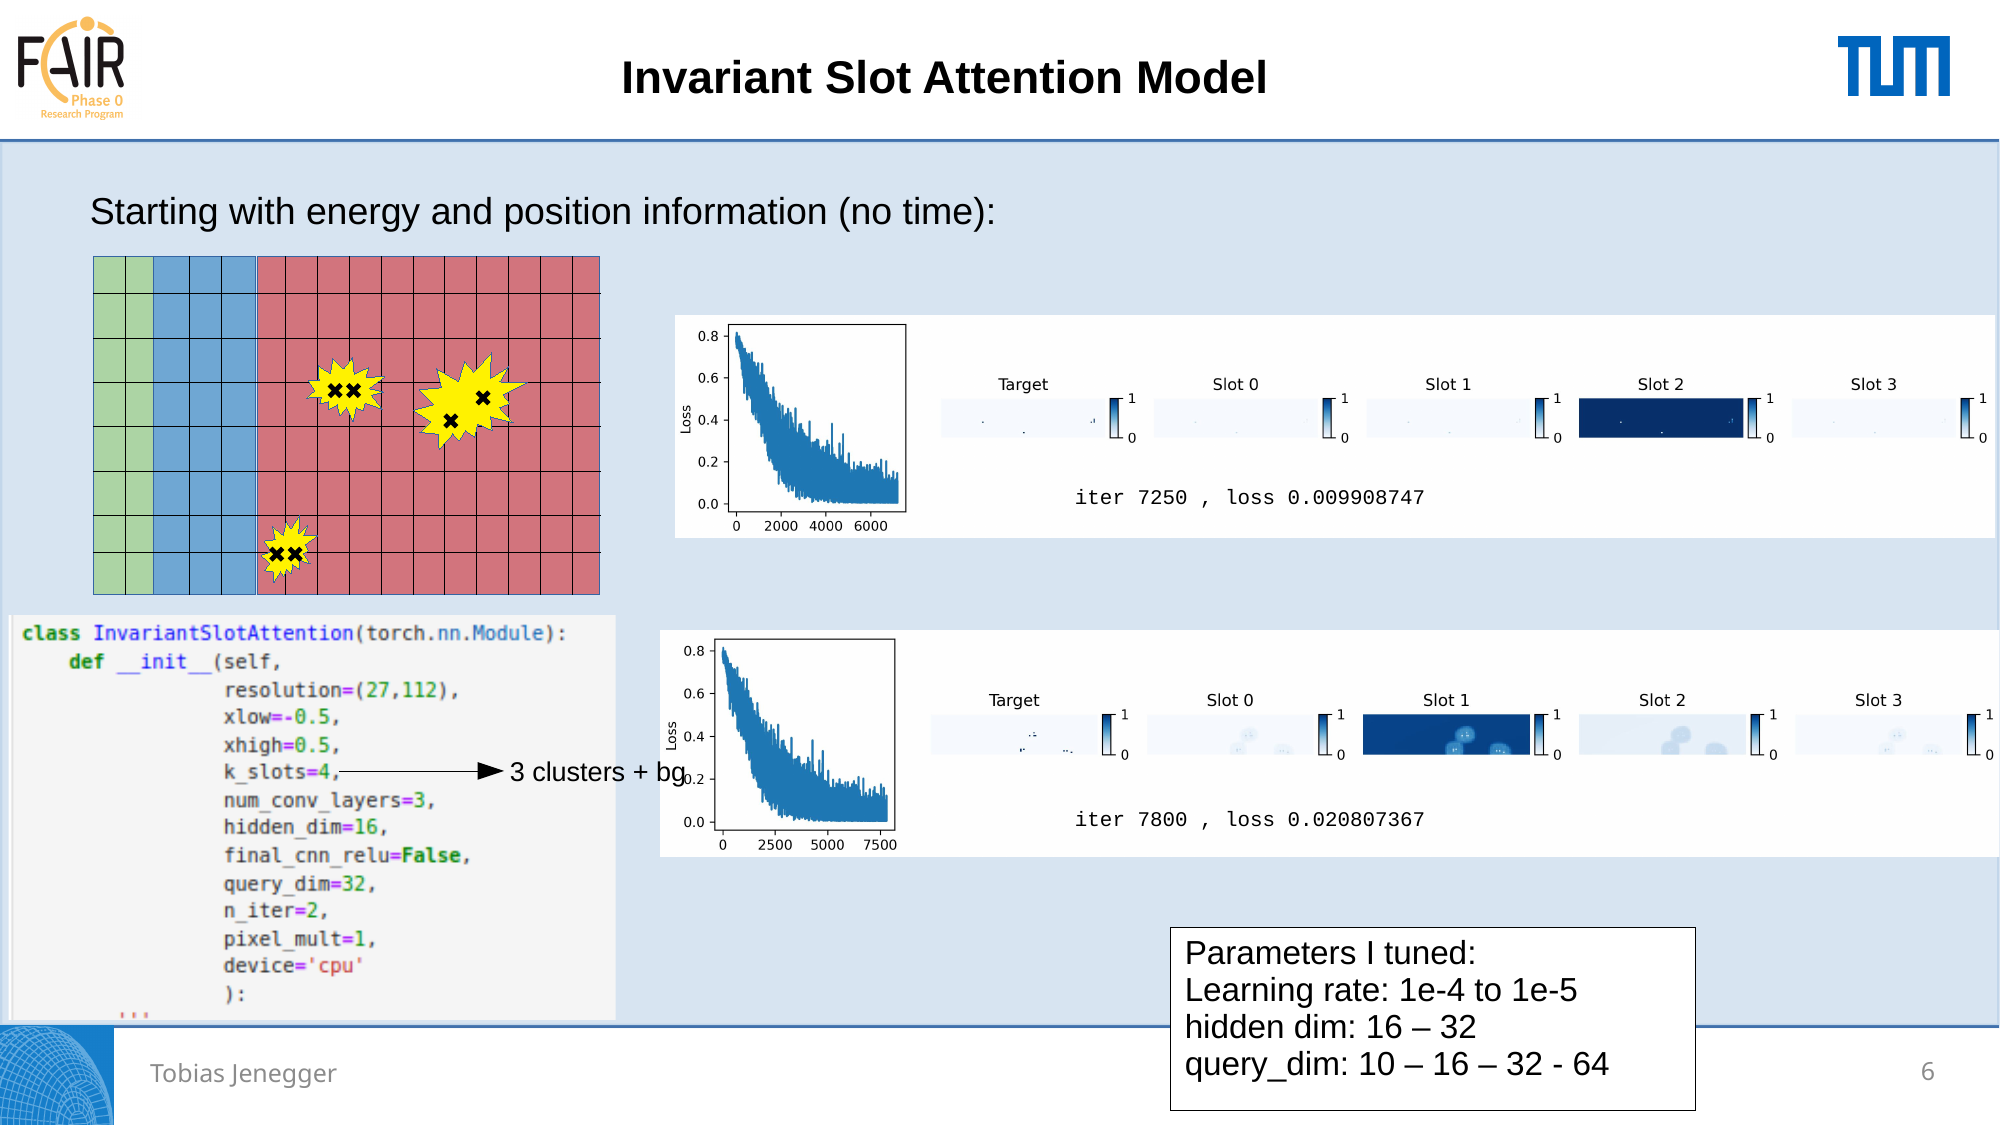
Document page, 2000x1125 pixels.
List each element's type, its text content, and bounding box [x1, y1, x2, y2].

text_box [222, 516, 256, 552]
text_box [222, 294, 256, 338]
text_box [222, 383, 256, 426]
text_box [257, 383, 285, 426]
text_box [126, 294, 189, 338]
text_box [509, 256, 540, 293]
text_box [382, 427, 413, 471]
text_box [573, 339, 600, 382]
text_box [573, 294, 600, 338]
text_box [541, 472, 572, 515]
text_box [257, 427, 285, 471]
text_box [509, 472, 540, 515]
text_box Parameters I tuned: Learning rate: 1e-4 to 1e-5 hidden dim: 16 – 32 query_dim: 10 – 16 – 32 - 64 [1170, 927, 1696, 1111]
text_box [318, 256, 349, 293]
text_box [126, 553, 189, 595]
text_box [414, 553, 444, 595]
text_box [190, 339, 221, 382]
text_box [541, 339, 572, 382]
text_box [93, 339, 125, 382]
text_box [477, 472, 508, 515]
text_box [318, 427, 349, 471]
text_box [126, 427, 189, 471]
text_box [190, 294, 221, 338]
text_box [509, 294, 540, 338]
text_box [126, 472, 189, 515]
text_box [93, 383, 125, 426]
text_box [414, 472, 444, 515]
text_box [477, 516, 508, 552]
text_box [541, 427, 572, 471]
text_box [190, 256, 221, 293]
text_box [93, 472, 125, 515]
text_box [257, 472, 349, 595]
text_box [445, 294, 476, 338]
picture [8, 615, 616, 1020]
text_box [382, 294, 413, 338]
text_box [350, 516, 381, 552]
text_box Starting with energy and position information (no time): [75, 183, 1381, 240]
text_box [445, 516, 476, 552]
text_box [382, 516, 413, 552]
text_box [573, 256, 600, 293]
text_box [93, 294, 125, 338]
text_box iter 7250 , loss 0.009908747 [1060, 479, 1441, 519]
text_box iter 7800 , loss 0.020807367 [1060, 801, 1441, 841]
text_box Invariant Slot Attention Model [300, 45, 1591, 112]
text_box [190, 383, 221, 426]
text_box [445, 553, 476, 595]
text_box [190, 472, 221, 515]
text_box 3 clusters + bg [495, 749, 751, 796]
text_box [350, 427, 381, 471]
text_box [509, 427, 540, 471]
text_box [126, 383, 189, 426]
text_box [541, 256, 572, 293]
text_box [573, 516, 600, 552]
text_box [257, 472, 285, 515]
text_box [93, 516, 125, 552]
picture [1838, 36, 1950, 96]
text_box [93, 553, 125, 595]
text_box [286, 256, 317, 293]
text_box [286, 427, 317, 471]
picture [675, 314, 1996, 538]
text_box [222, 472, 256, 515]
text_box [573, 553, 600, 595]
text_box [541, 553, 572, 595]
picture [15, 15, 142, 120]
text_box [222, 256, 256, 293]
picture [0, 1025, 114, 1125]
text_box [382, 472, 413, 515]
text_box [257, 294, 285, 338]
text_box [190, 553, 221, 595]
text_box [222, 427, 256, 471]
text_box [350, 472, 381, 515]
text_box [350, 553, 381, 595]
text_box [414, 516, 444, 552]
text_box [573, 427, 600, 471]
text_box [573, 472, 600, 515]
text_box [93, 427, 125, 471]
text_box [477, 553, 508, 595]
text_box [318, 553, 349, 595]
text_box [222, 553, 256, 595]
text_box [445, 256, 476, 293]
text_box [509, 516, 540, 552]
text_box [126, 256, 189, 293]
text_box [126, 516, 189, 552]
text_box [350, 256, 381, 293]
text_box [222, 339, 256, 382]
text_box [190, 427, 221, 471]
text_box [286, 294, 317, 338]
text_box [286, 339, 540, 471]
text_box [318, 294, 349, 338]
text_box [541, 516, 572, 552]
text_box [477, 256, 508, 293]
text_box [541, 383, 572, 426]
text_box [414, 294, 444, 338]
text_box [318, 472, 349, 515]
text_box [414, 256, 444, 293]
text_box [382, 256, 413, 293]
text_box [93, 256, 125, 293]
text_box [257, 256, 285, 293]
text_box [382, 553, 413, 595]
text_box [477, 294, 508, 338]
text_box [541, 294, 572, 338]
text_box [126, 339, 189, 382]
text_box [573, 383, 600, 426]
text_box [509, 553, 540, 595]
text_box [190, 516, 221, 552]
text_box [350, 294, 381, 338]
picture [660, 630, 2000, 857]
text_box [445, 472, 476, 515]
text_box [257, 339, 285, 382]
